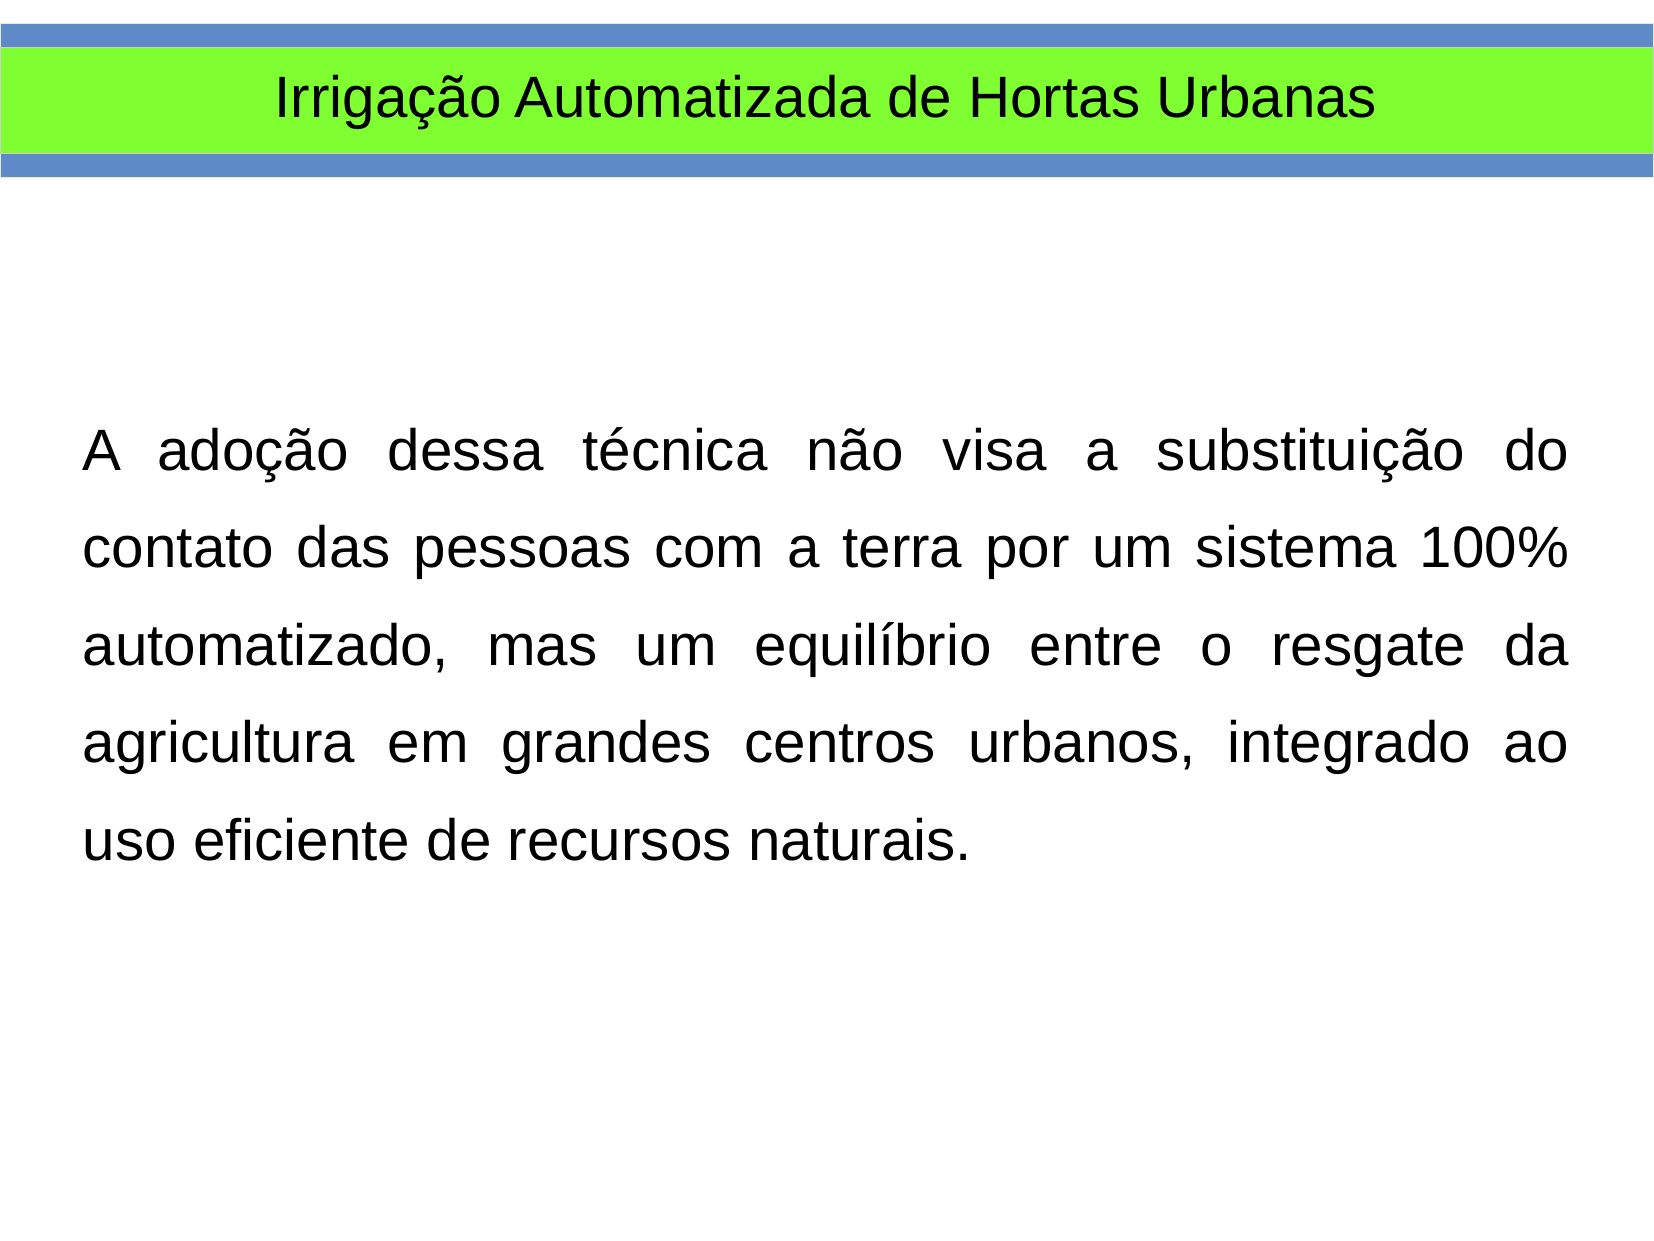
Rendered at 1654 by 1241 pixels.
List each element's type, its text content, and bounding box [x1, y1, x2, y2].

list A adoção dessa técnica não visa a substituição do contato das pessoas com a terra por um sistema 100% automatizado, mas um equilíbrio entre o resgate da agricultura em grandes centros urbanos, integrado ao uso eficiente de recursos naturais. [82, 290, 1571, 1010]
text_box [0, 23, 1654, 178]
title Irrigação Automatizada de Hortas Urbanas [200, 41, 1512, 154]
